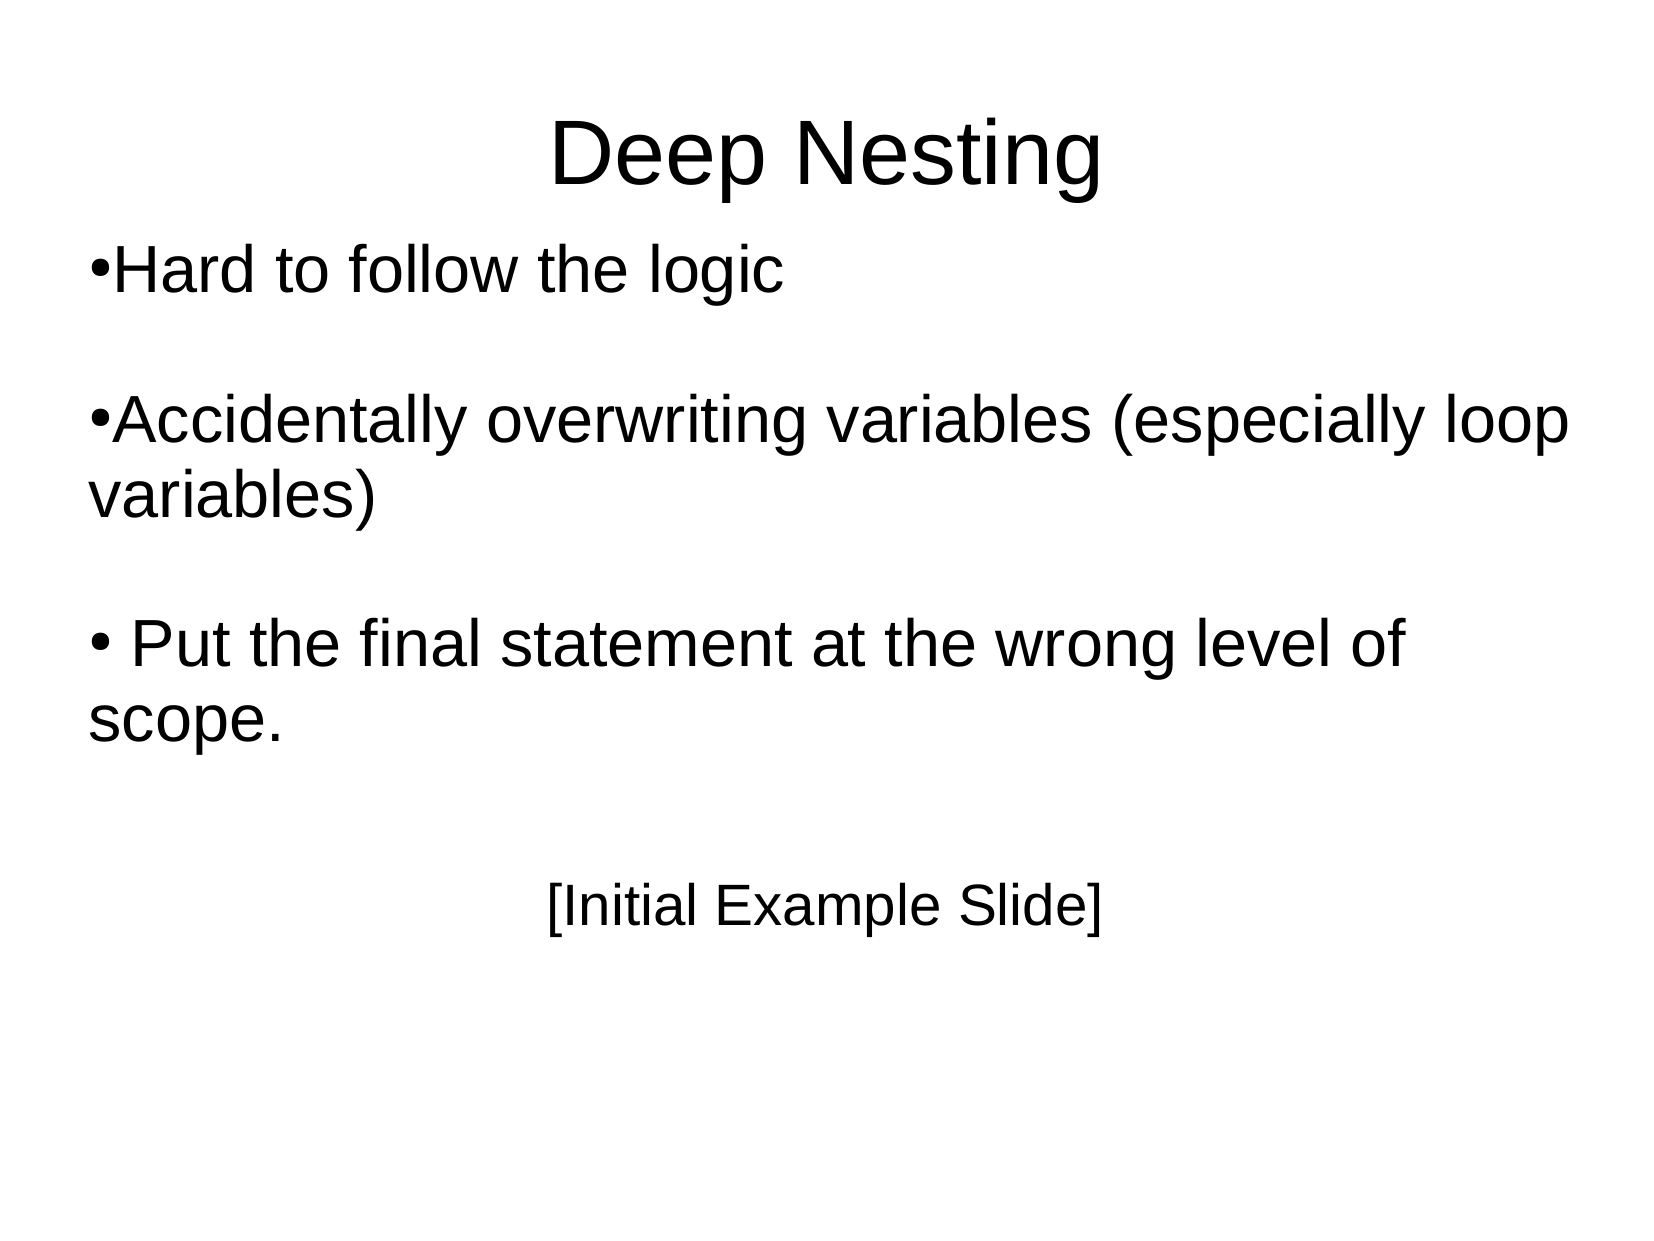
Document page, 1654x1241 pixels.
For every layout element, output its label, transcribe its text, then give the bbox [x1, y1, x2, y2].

subtitle Hard to follow the logic Accidentally overwriting variables (especially loop variables) Put the final statement at the wrong level of scope. [88, 232, 1577, 831]
title Deep Nesting [82, 56, 1571, 250]
text_box [Initial Example Slide] [531, 865, 1120, 945]
